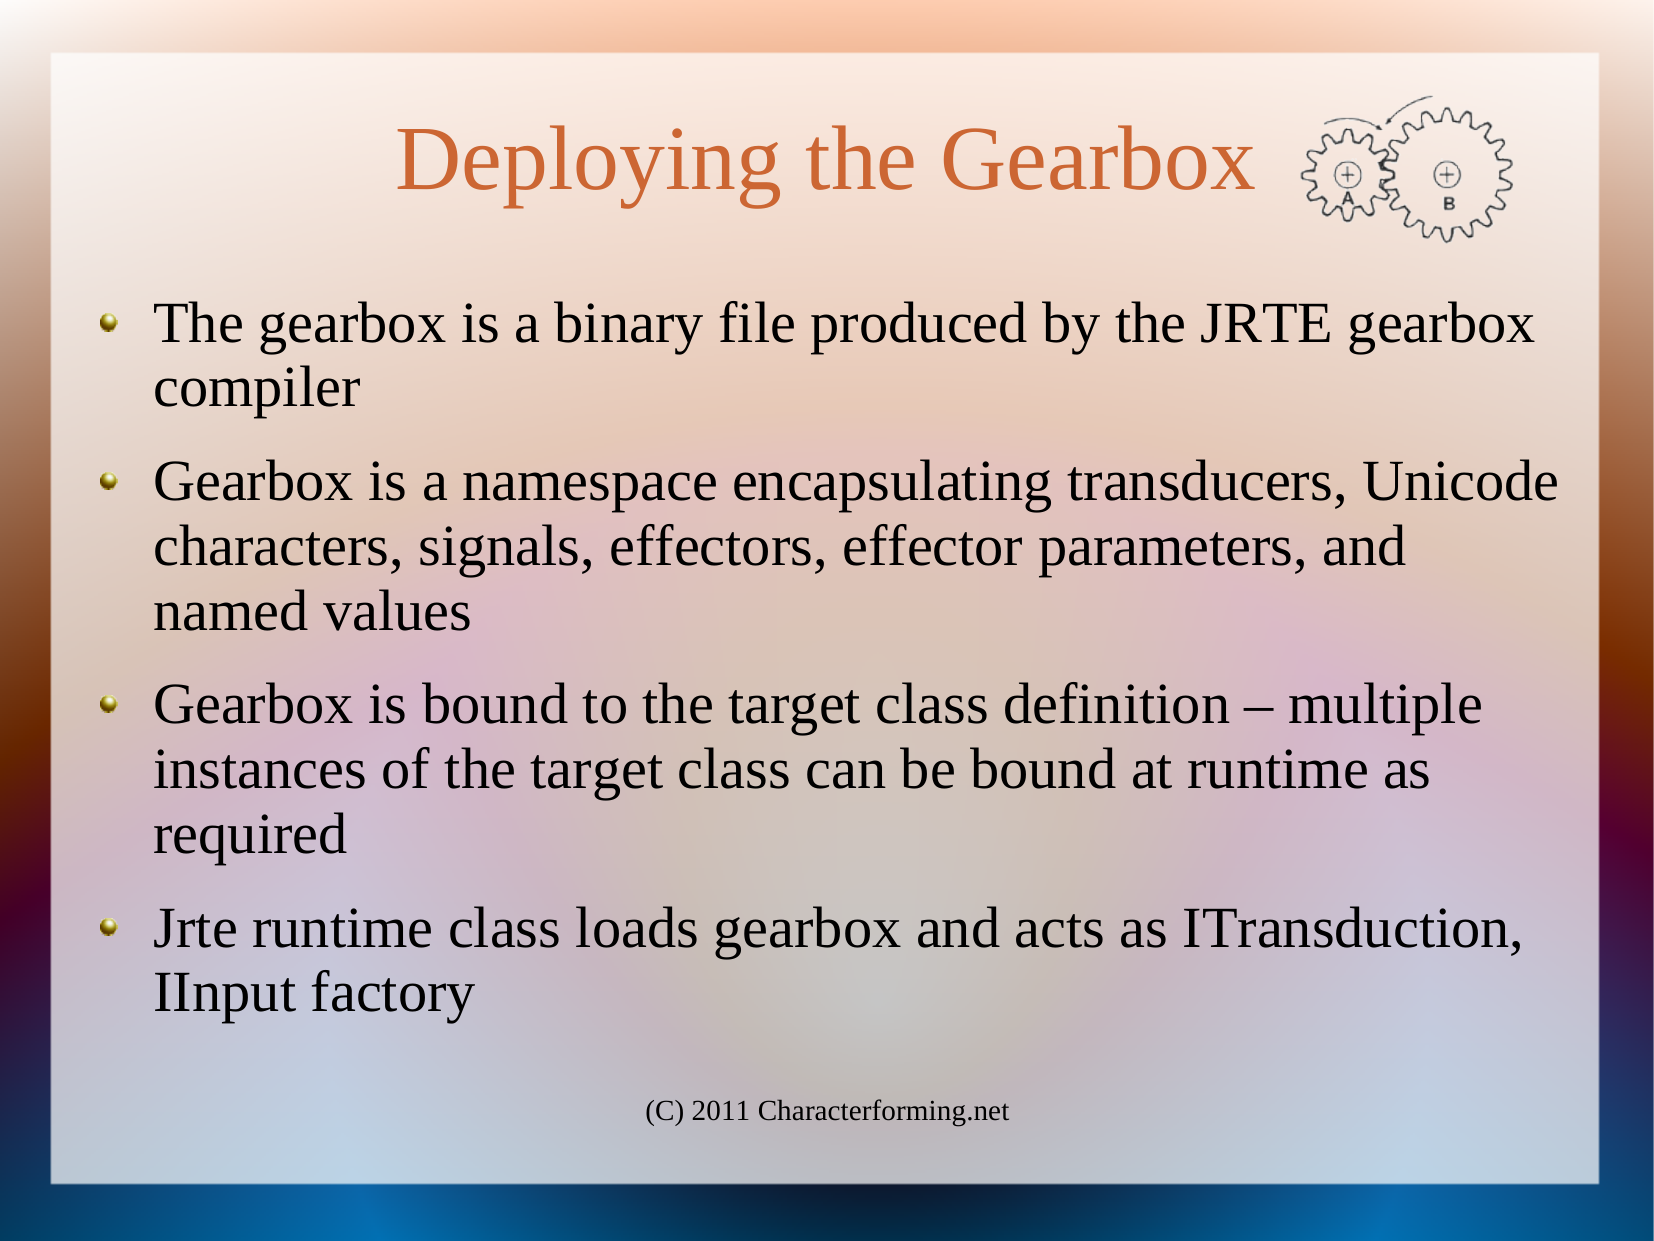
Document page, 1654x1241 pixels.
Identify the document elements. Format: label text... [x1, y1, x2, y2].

title Deploying the Gearbox [82, 55, 1571, 263]
picture [0, 0, 1654, 1241]
list The gearbox is a binary file produced by the JRTE gearbox compiler Gearbox is a namespace encapsulating transducers, Unicode characters, signals, effectors, effector parameters, and named values Gearbox is bound to the target class definition – multiple instances of the target class can be bound at runtime as required Jrte runtime class loads gearbox and acts as ITransduction, IInput factory [82, 290, 1571, 1109]
